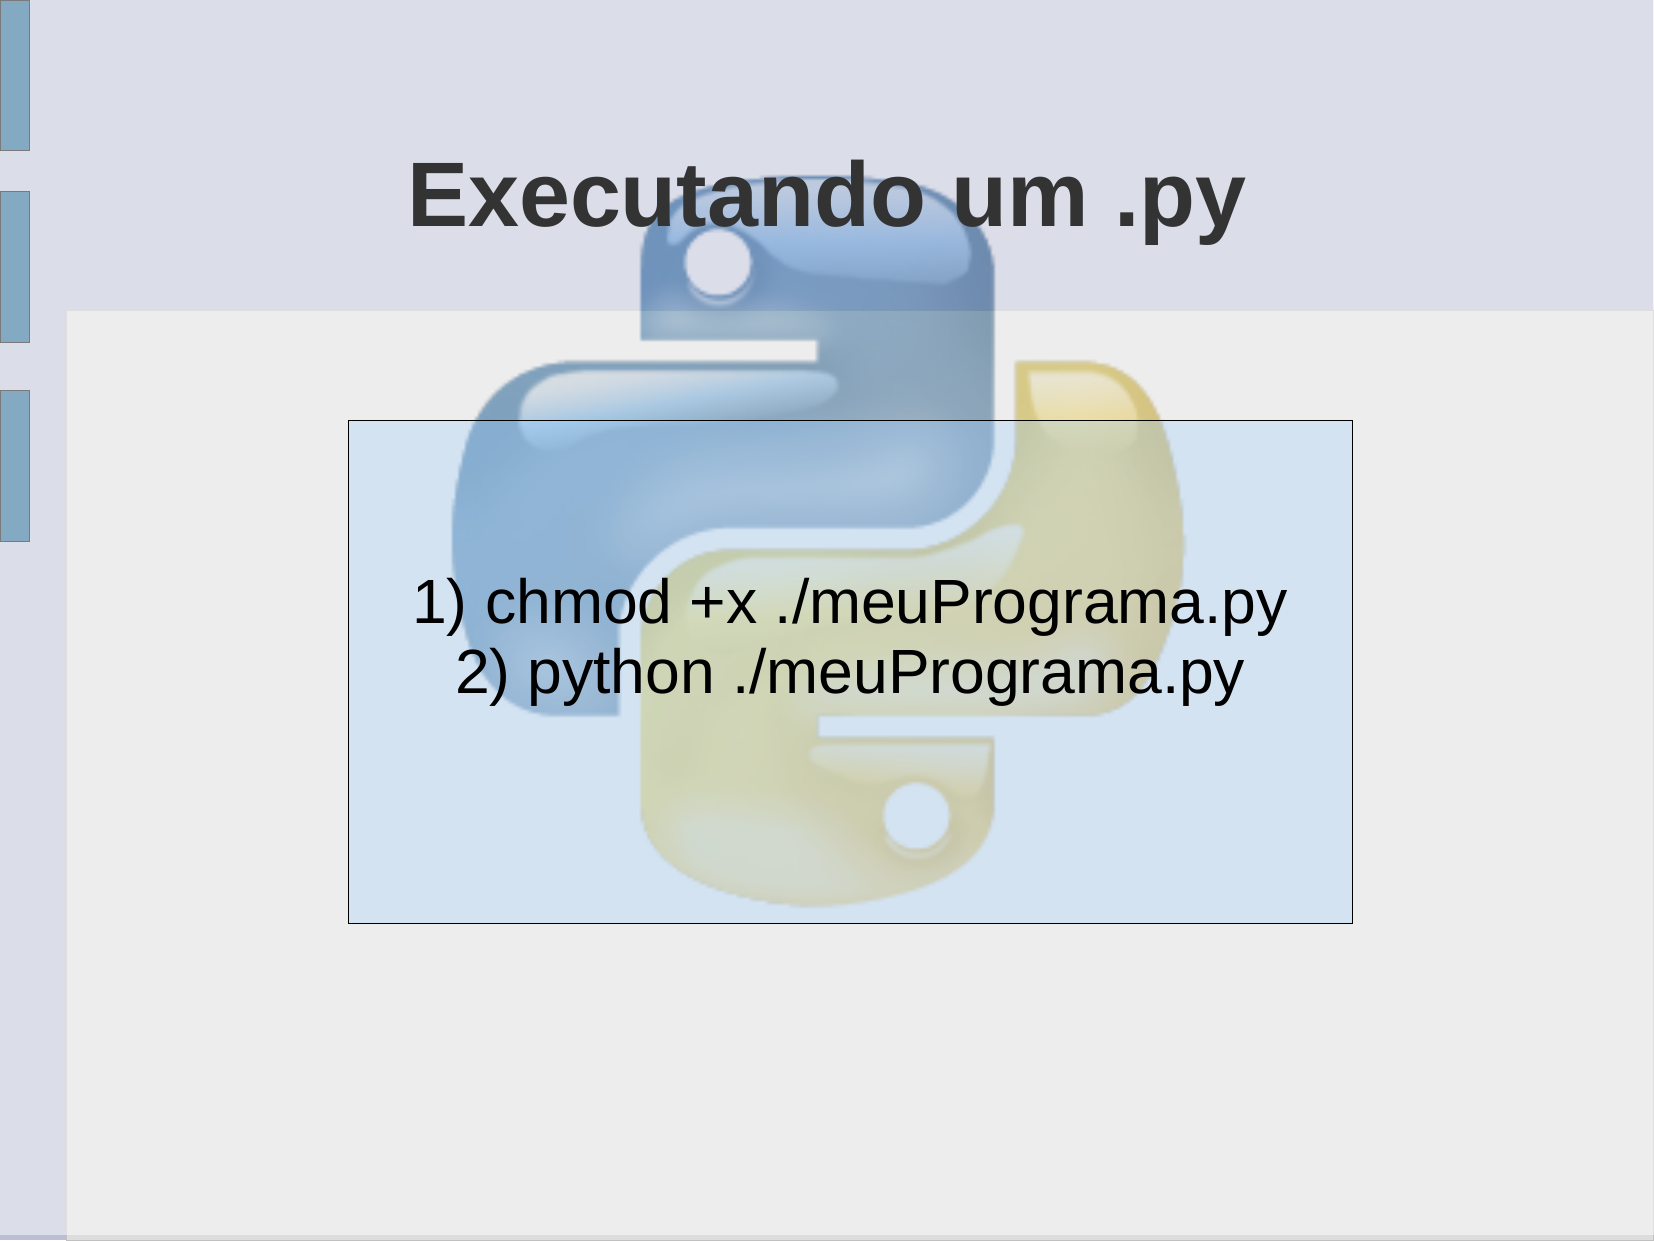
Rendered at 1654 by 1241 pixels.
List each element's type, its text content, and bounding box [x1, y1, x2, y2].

text_box chmod +x ./meuPrograma.py python ./meuPrograma.py [348, 420, 1353, 924]
title Executando um .py [121, 91, 1534, 299]
picture [0, 0, 1654, 1235]
